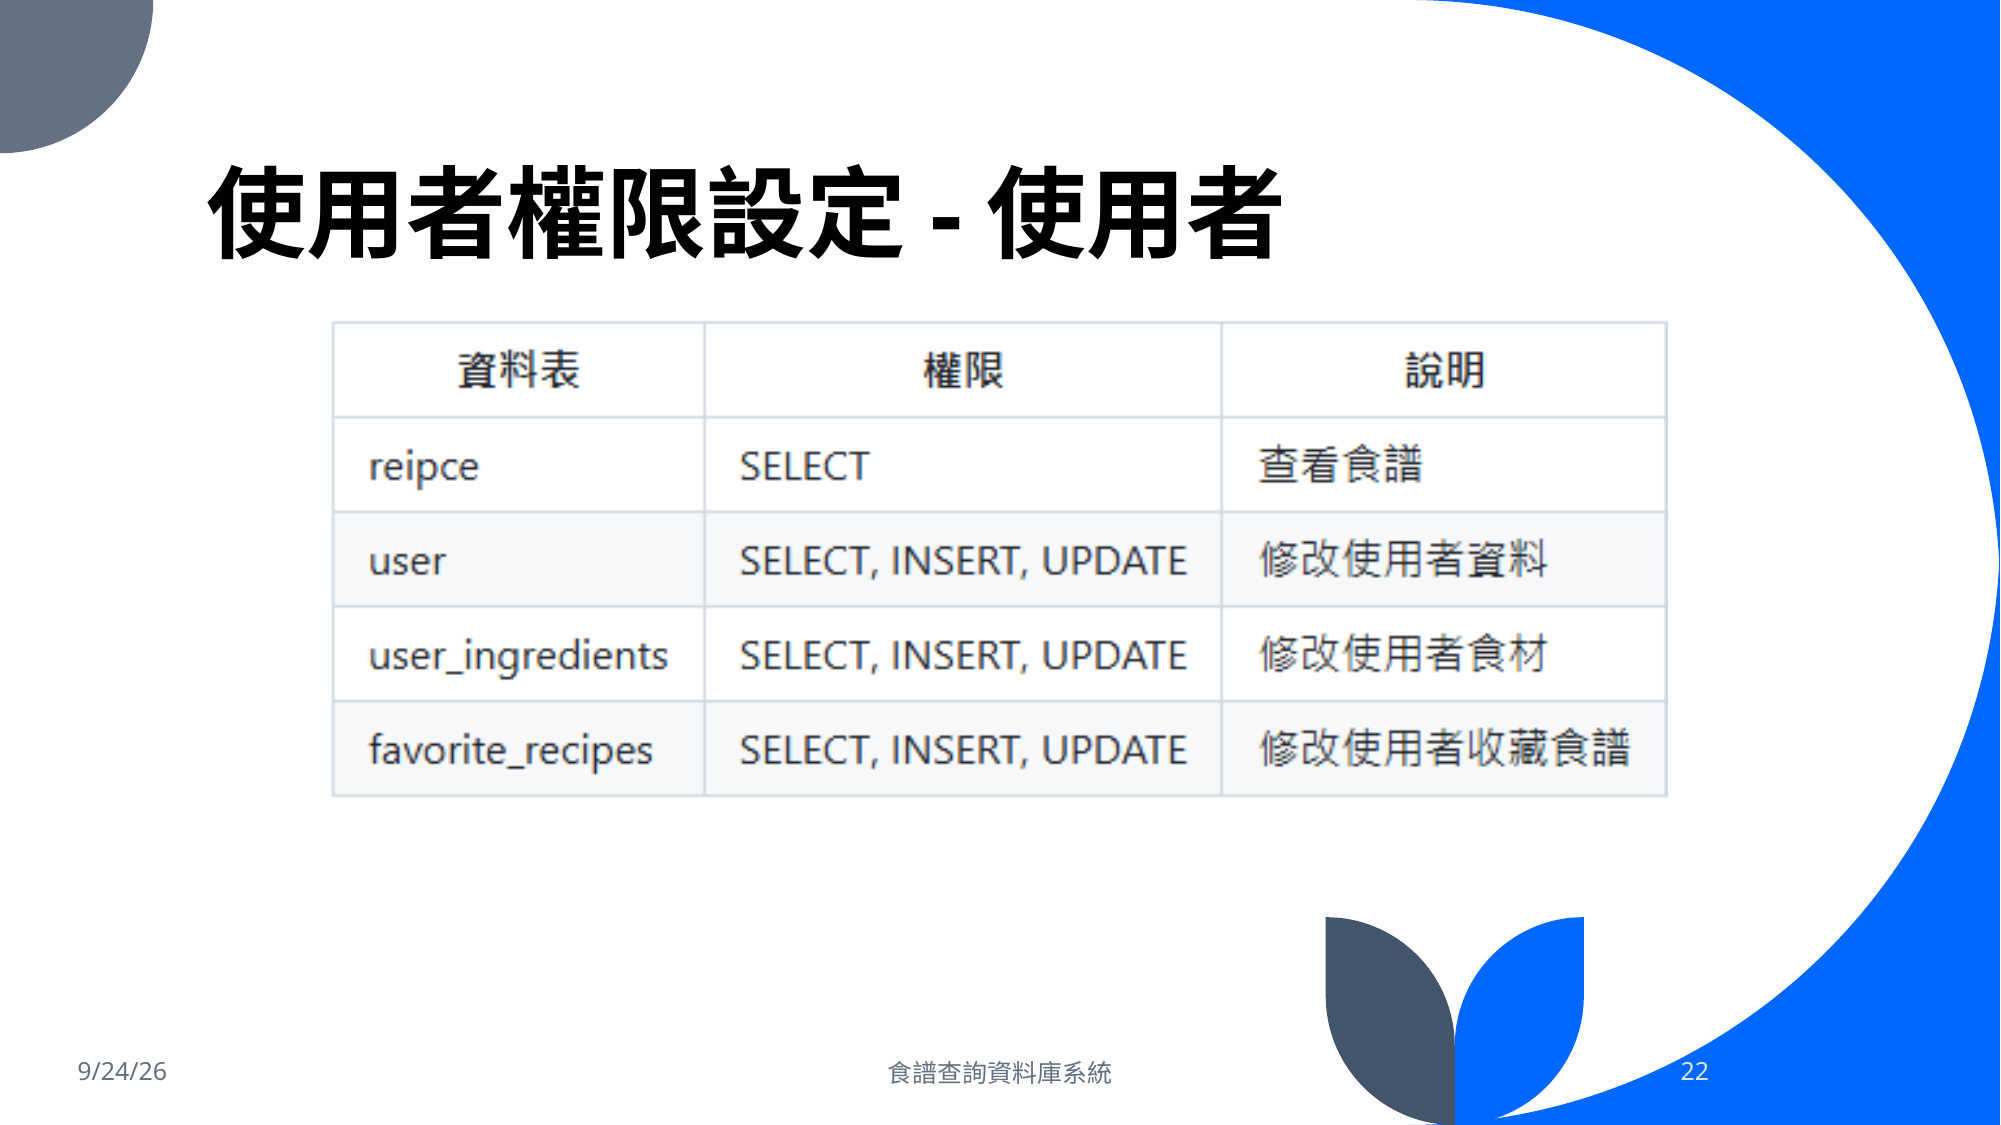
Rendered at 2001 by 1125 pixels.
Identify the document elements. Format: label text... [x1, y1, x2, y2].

footer 食譜查詢資料庫系統 [662, 1042, 1338, 1103]
slide_number 22 [1665, 1042, 1938, 1103]
slide_number 6/10/2025 [62, 1042, 513, 1103]
picture [330, 317, 1668, 808]
title 使用者權限設定-使用者 [191, 62, 1796, 280]
